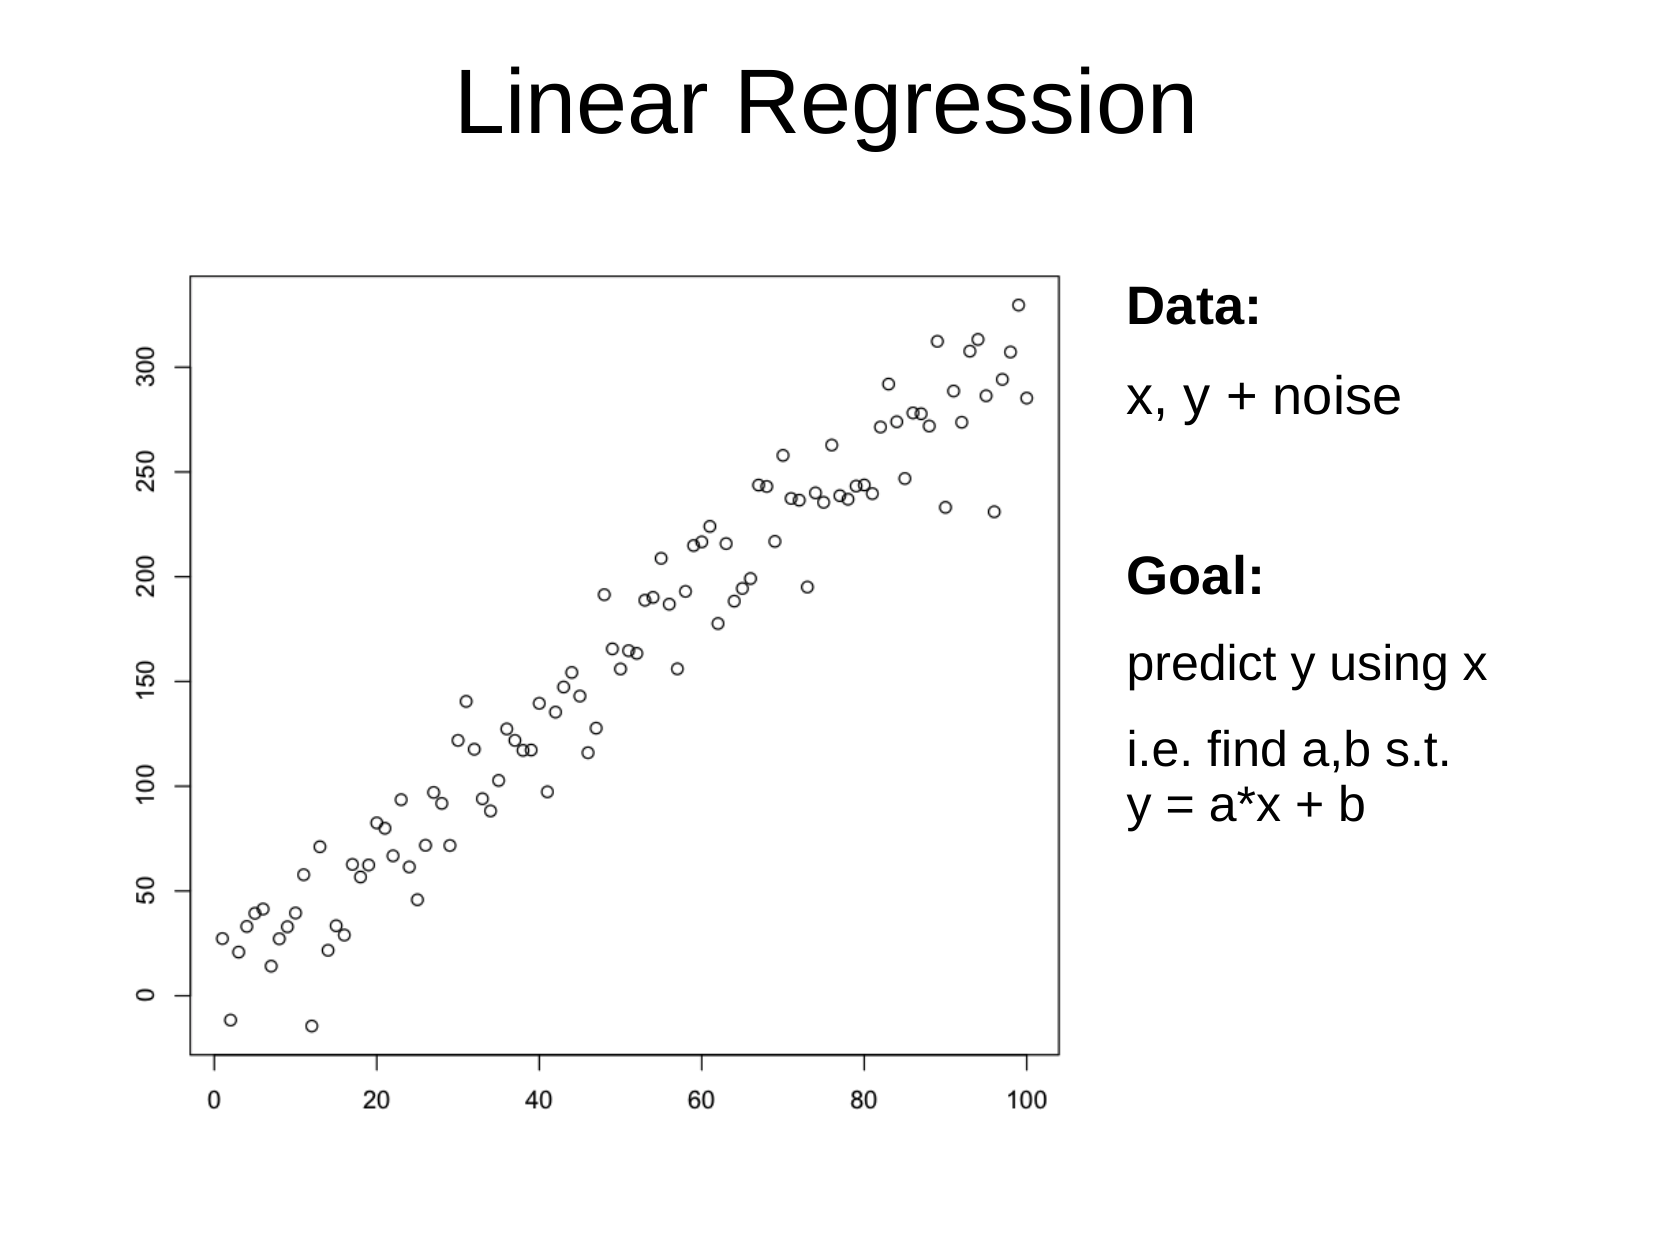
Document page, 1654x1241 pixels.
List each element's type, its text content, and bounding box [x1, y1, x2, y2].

title Linear Regression [82, 49, 1571, 257]
picture [105, 236, 1089, 1125]
list Data: x, y + noise Goal: predict y using x i.e. find a,b s.t. y = a*x + b [1089, 275, 1563, 1094]
